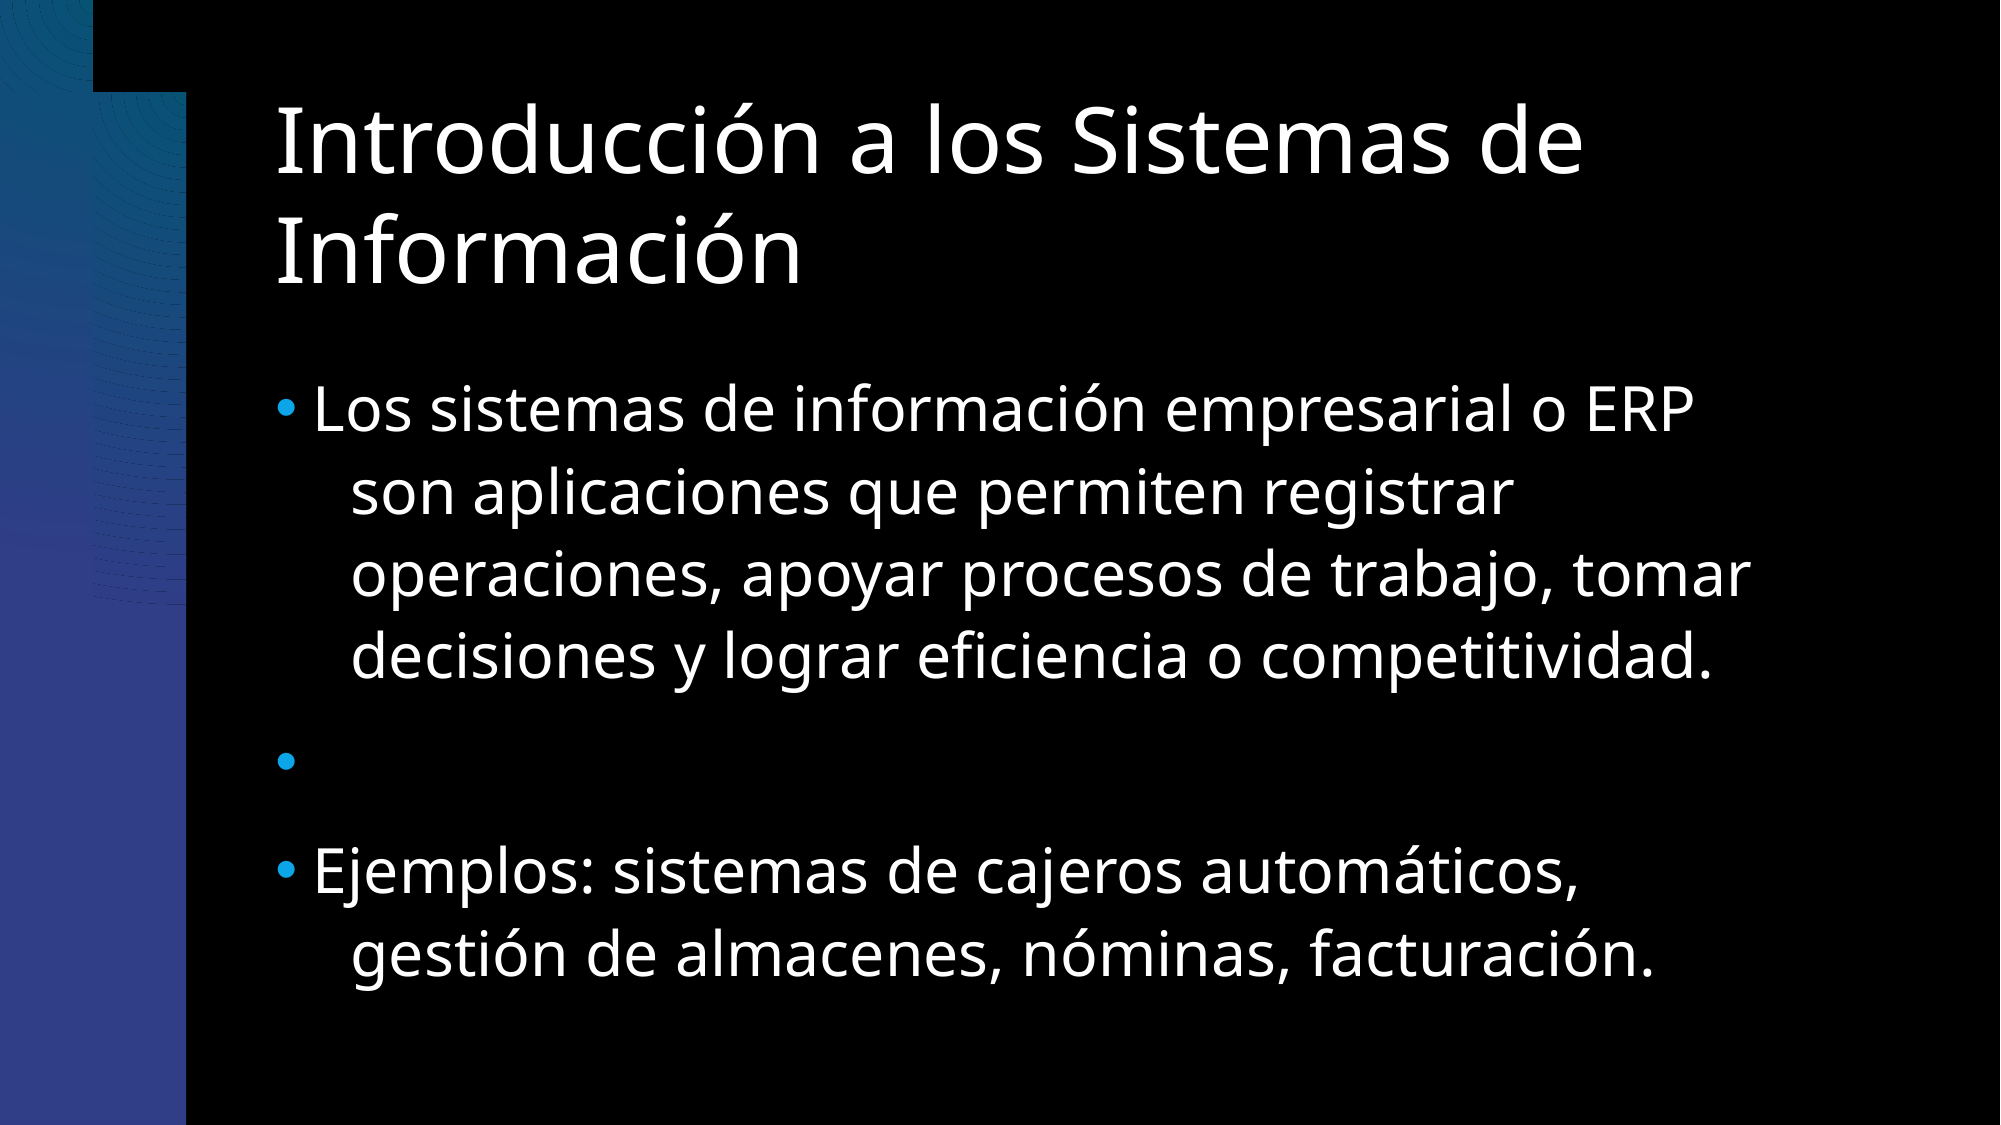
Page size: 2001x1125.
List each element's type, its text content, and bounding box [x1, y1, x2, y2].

title Introducción a los Sistemas de Información [260, 74, 1817, 330]
list Los sistemas de información empresarial o ERP son aplicaciones que permiten registrar operaciones, apoyar procesos de trabajo, tomar decisiones y lograr eficiencia o competitividad. Ejemplos: sistemas de cajeros automáticos, gestión de almacenes, nóminas, facturación. [260, 354, 1817, 999]
